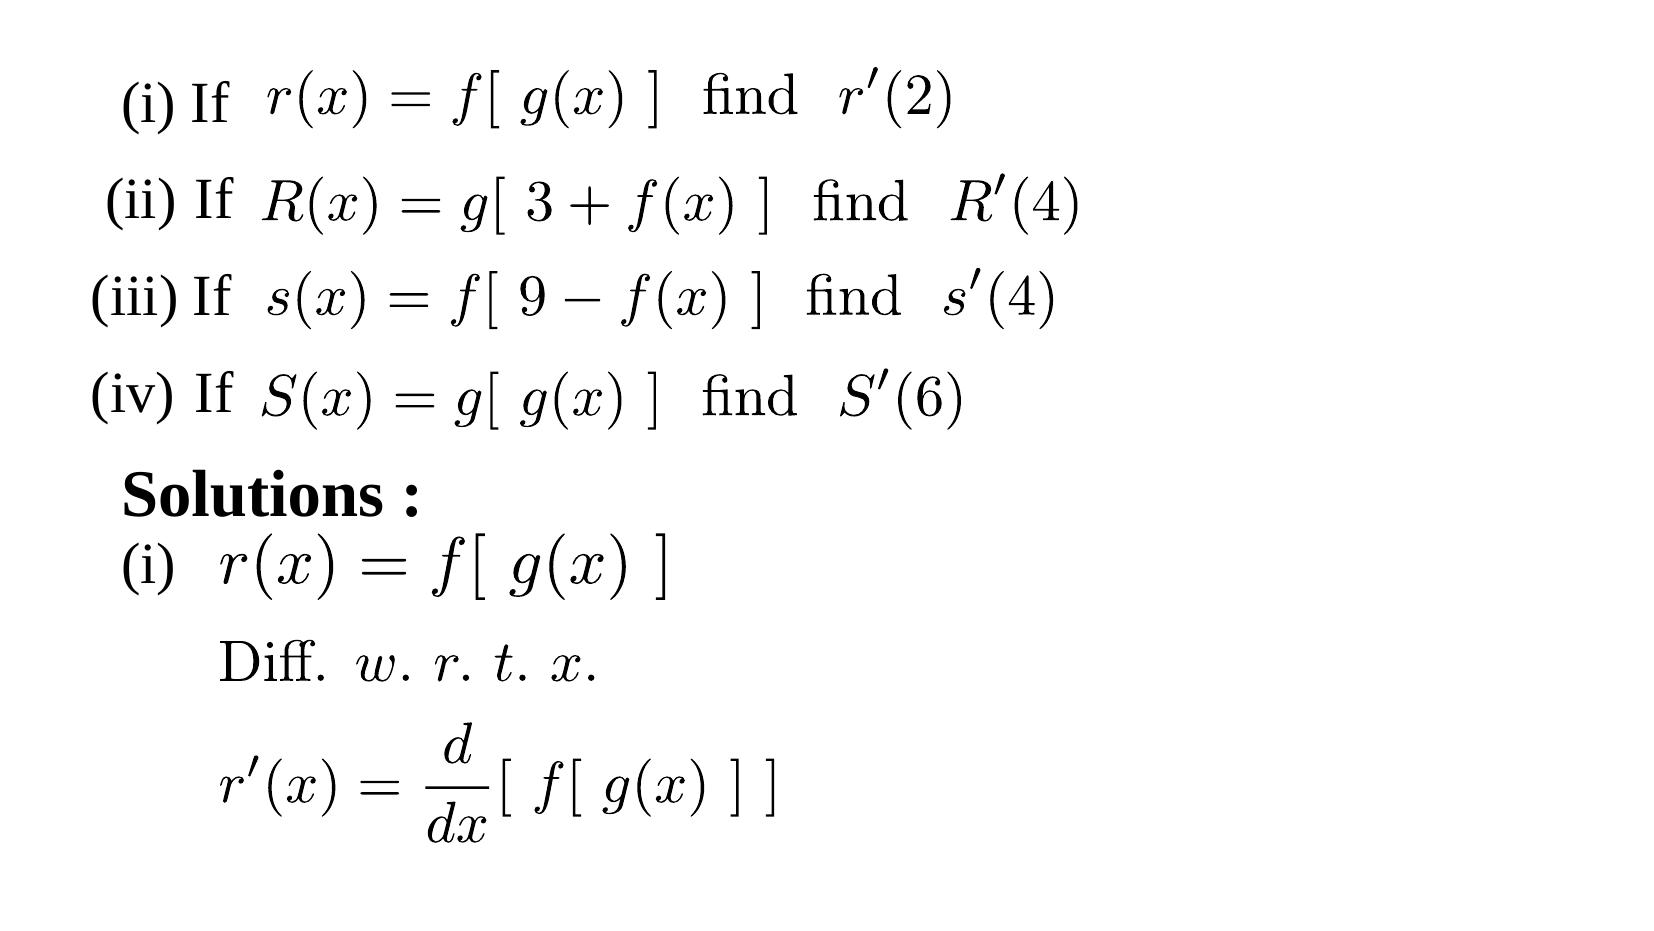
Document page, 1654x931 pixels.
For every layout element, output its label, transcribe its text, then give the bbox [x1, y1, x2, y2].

text_box [267, 66, 951, 129]
text_box [261, 173, 1078, 235]
subtitle (i) If (ii) If (iii) If (iv) If Solutions : (i) [47, 47, 1607, 886]
text_box [220, 533, 666, 600]
text_box [261, 368, 961, 430]
text_box [220, 722, 775, 843]
text_box [220, 639, 595, 682]
text_box [267, 267, 1054, 330]
